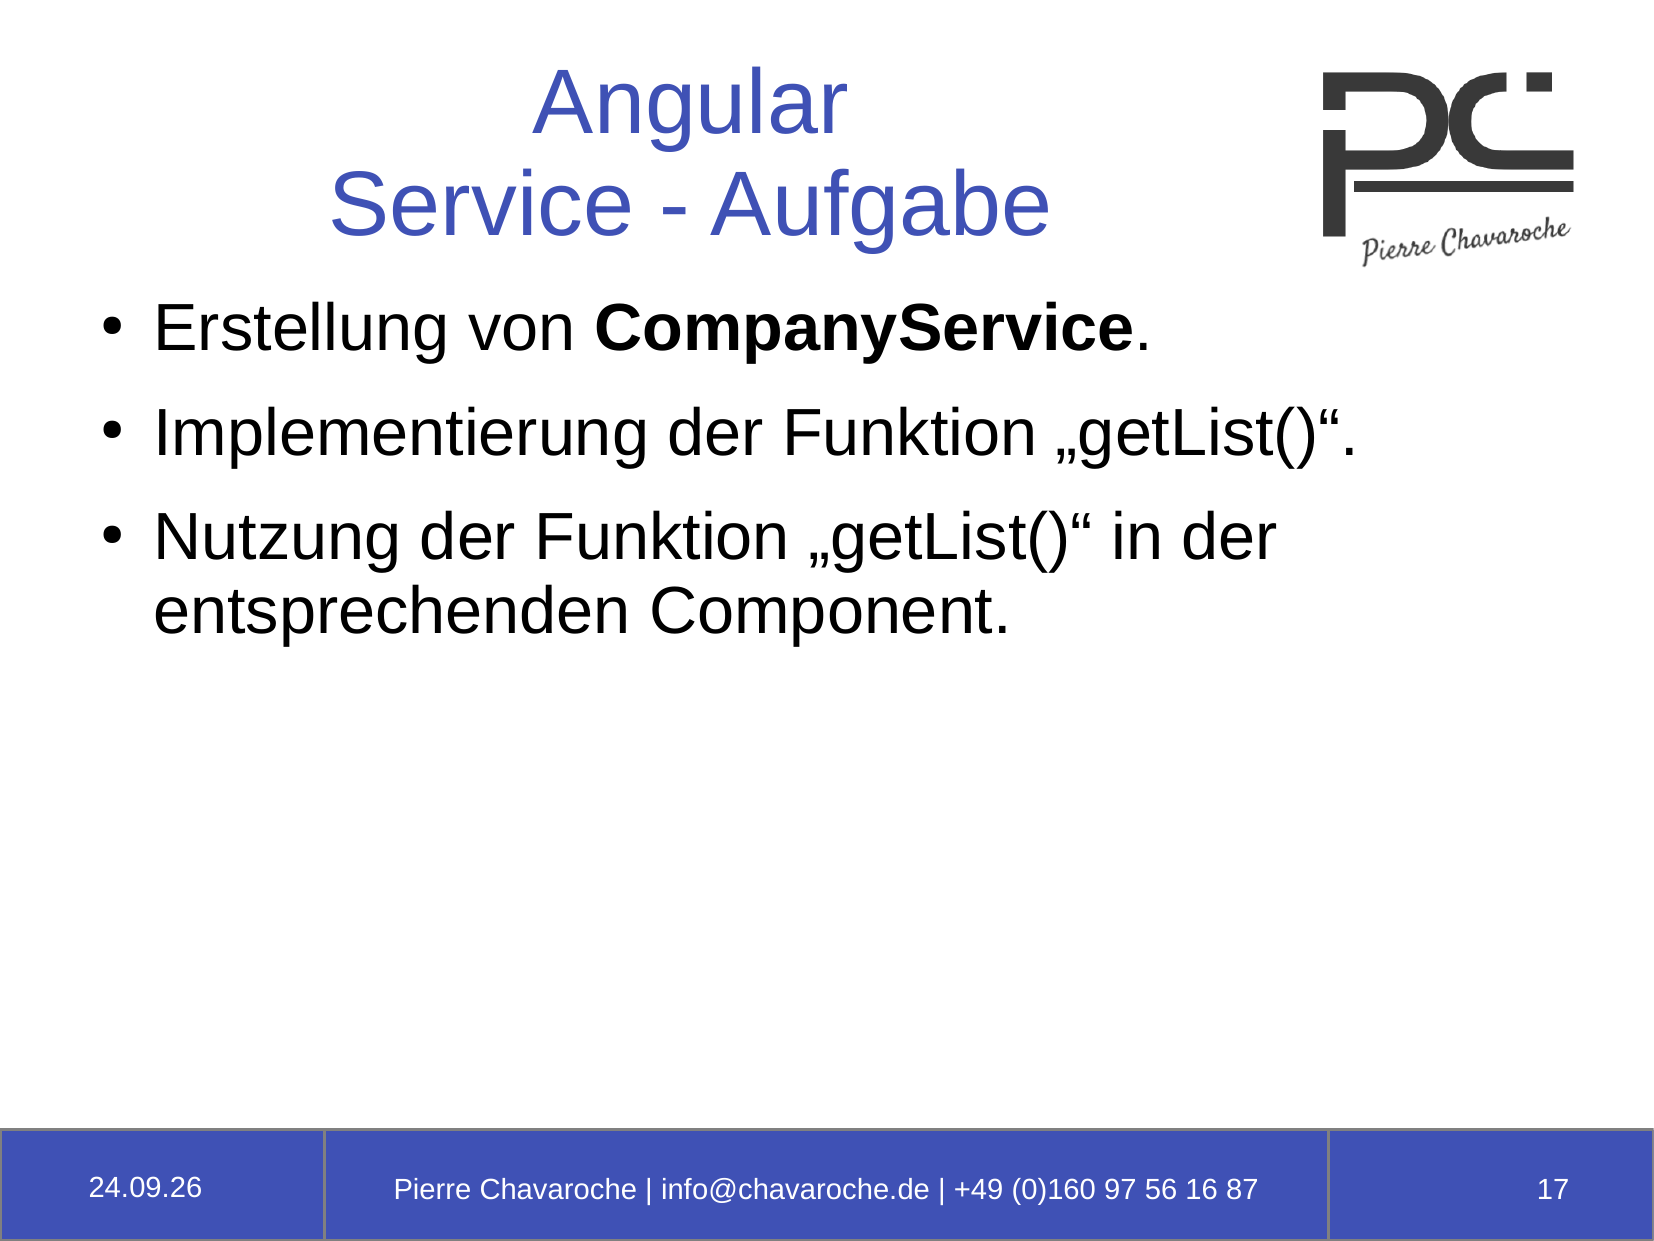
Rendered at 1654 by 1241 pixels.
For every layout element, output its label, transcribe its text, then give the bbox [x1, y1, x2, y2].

picture [1307, 29, 1589, 311]
title Angular Service - Aufgabe [82, 49, 1300, 257]
list Erstellung von CompanyService. Implementierung der Funktion „getList()“. Nutzung der Funktion „getList()“ in der entsprechenden Component. [82, 290, 1571, 1109]
